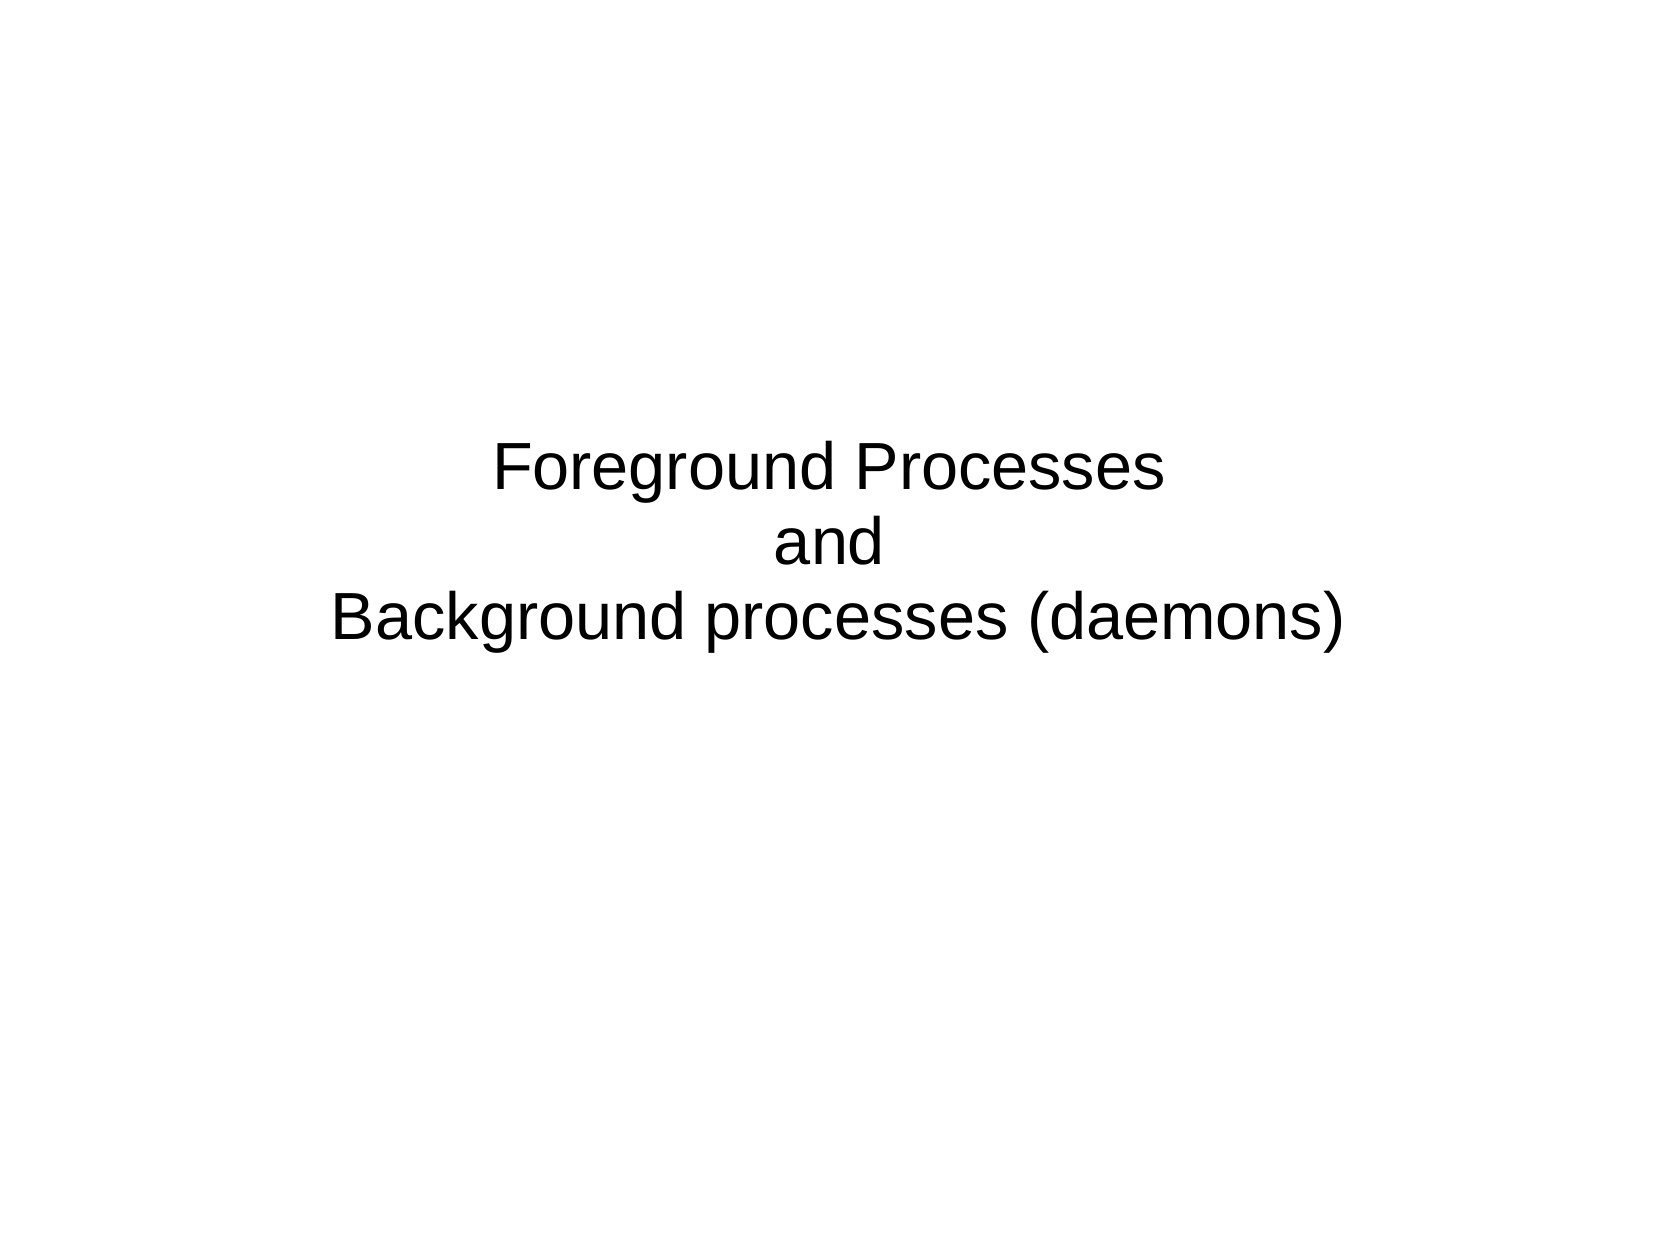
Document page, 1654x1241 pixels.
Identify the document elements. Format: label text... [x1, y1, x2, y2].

subtitle Foreground Processes and Background processes (daemons) [82, 49, 1571, 1109]
